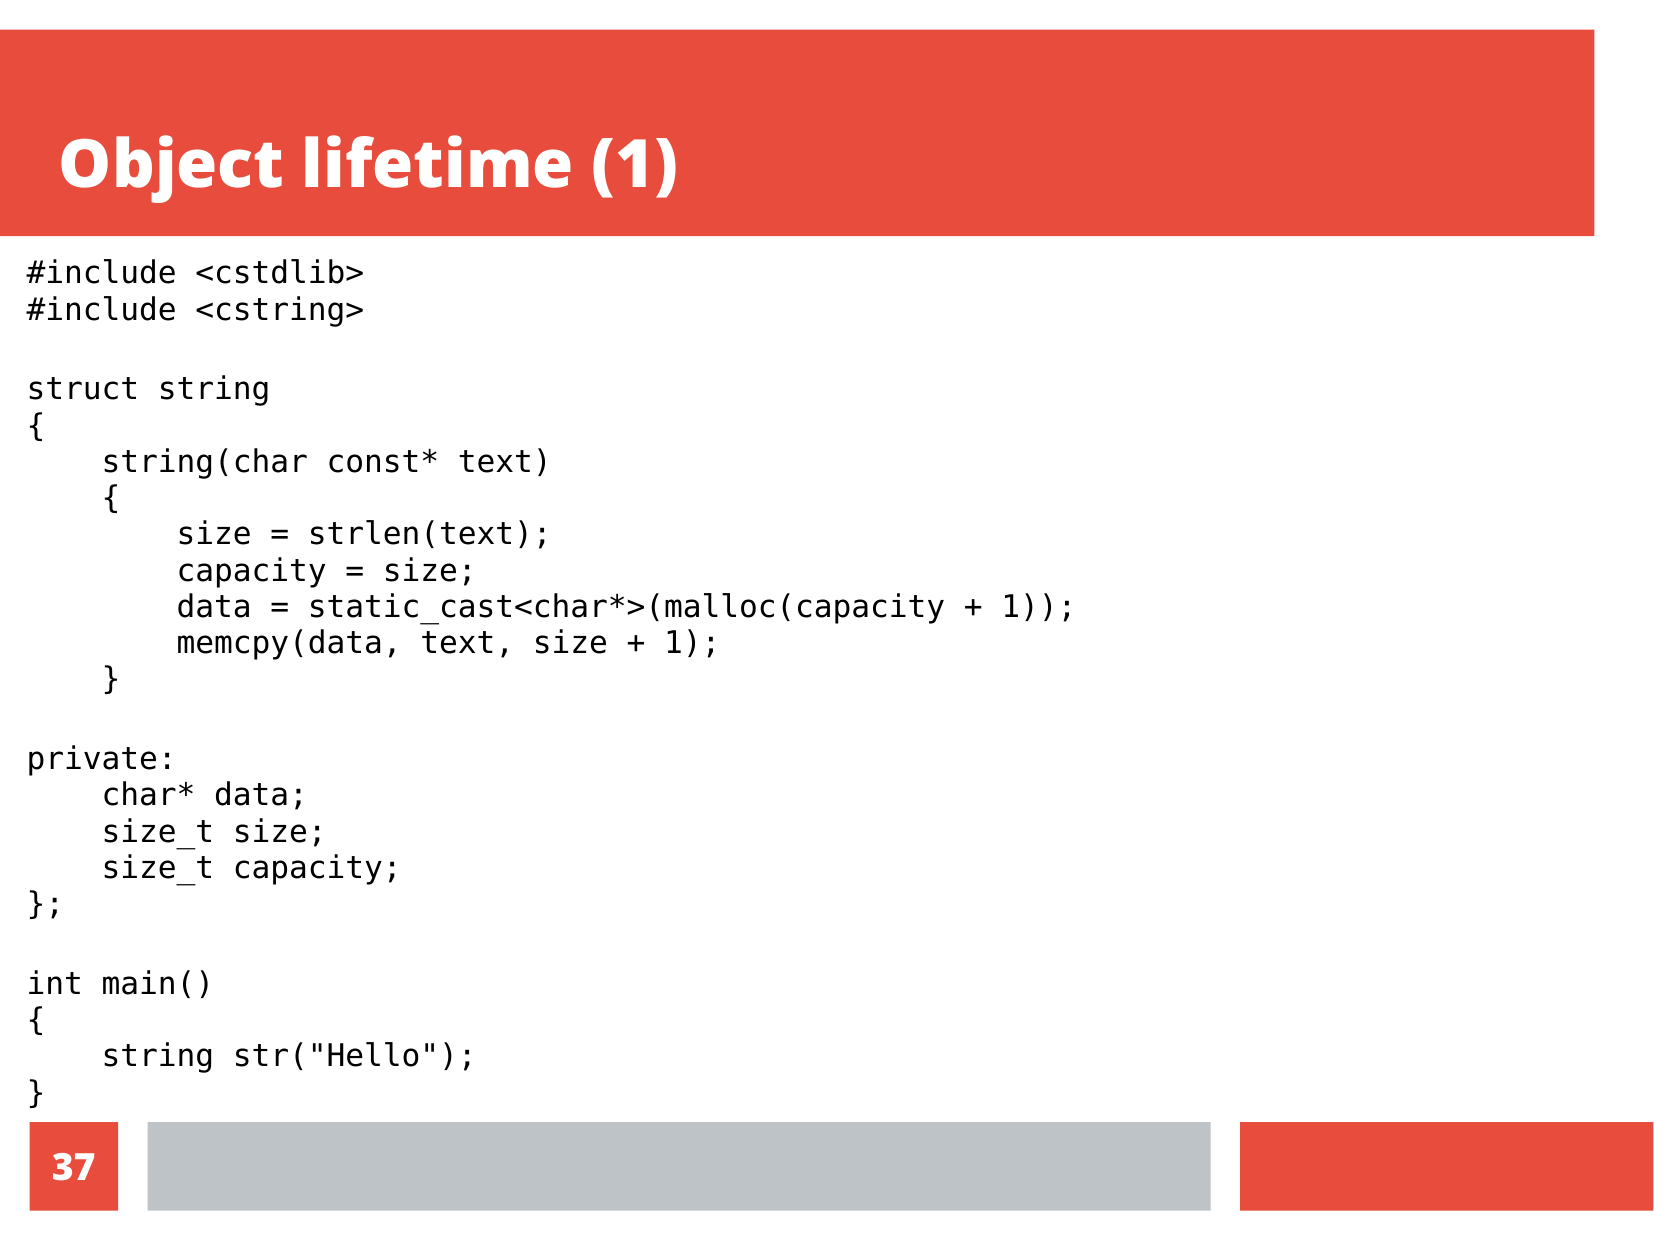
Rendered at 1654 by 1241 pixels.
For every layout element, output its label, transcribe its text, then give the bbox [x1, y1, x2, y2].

text_box #include <cstdlib> #include <cstring> struct string { string(char const* text) { size = strlen(text); capacity = size; data = static_cast<char*>(malloc(capacity + 1)); memcpy(data, text, size + 1); } private: char* data; size_t size; size_t capacity; }; int main() { string str("Hello"); } [11, 247, 1512, 1241]
title Object lifetime (1) [59, 59, 1595, 207]
